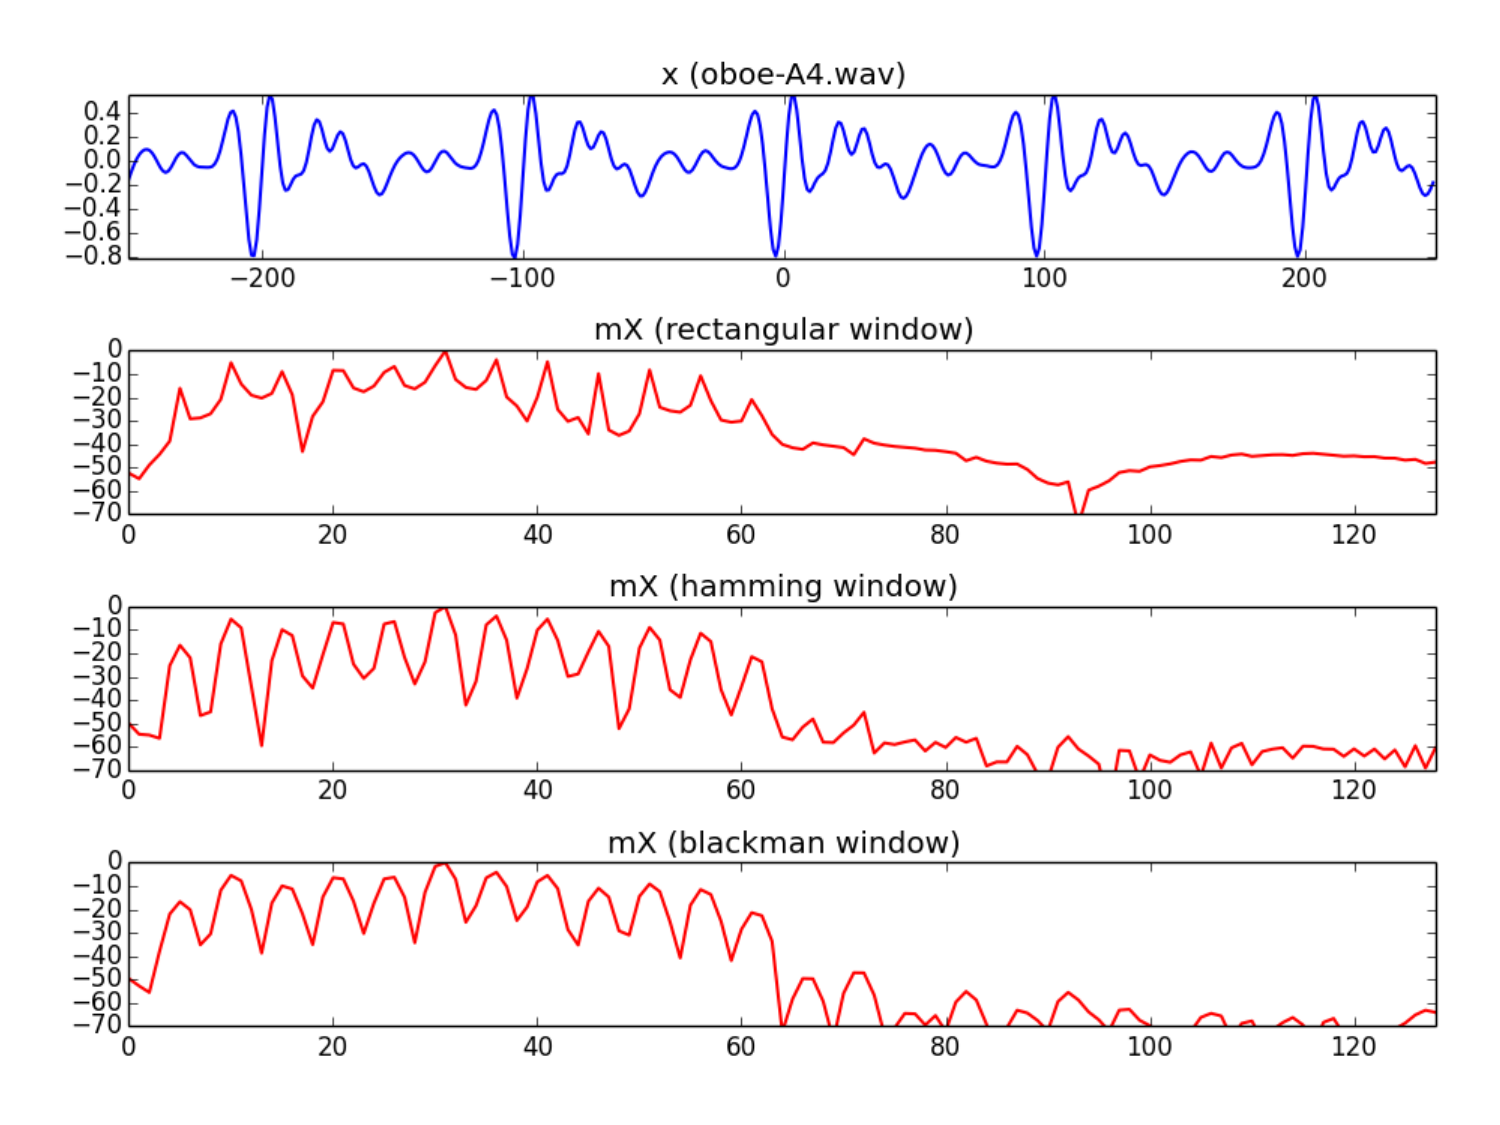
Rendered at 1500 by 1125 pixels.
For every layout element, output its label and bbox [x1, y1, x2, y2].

picture [37, 35, 1463, 1086]
